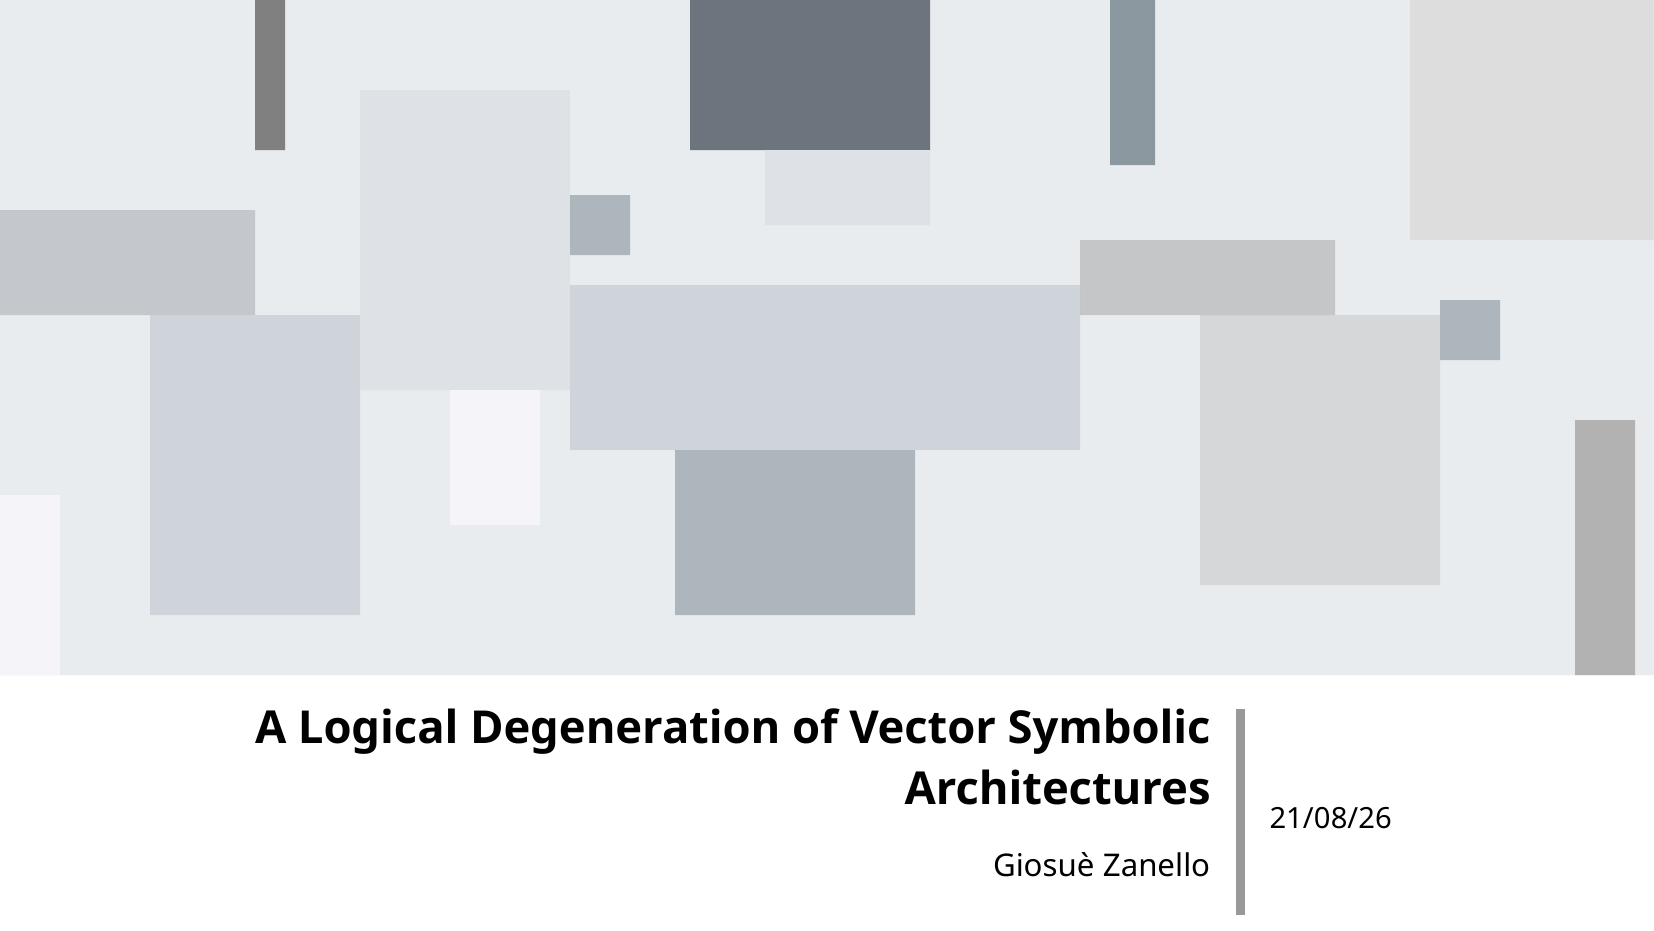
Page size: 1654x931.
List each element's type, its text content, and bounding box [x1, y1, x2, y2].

title A Logical Degeneration of Vector Symbolic Architectures [59, 694, 1211, 819]
subtitle Giosuè Zanello [59, 835, 1211, 895]
